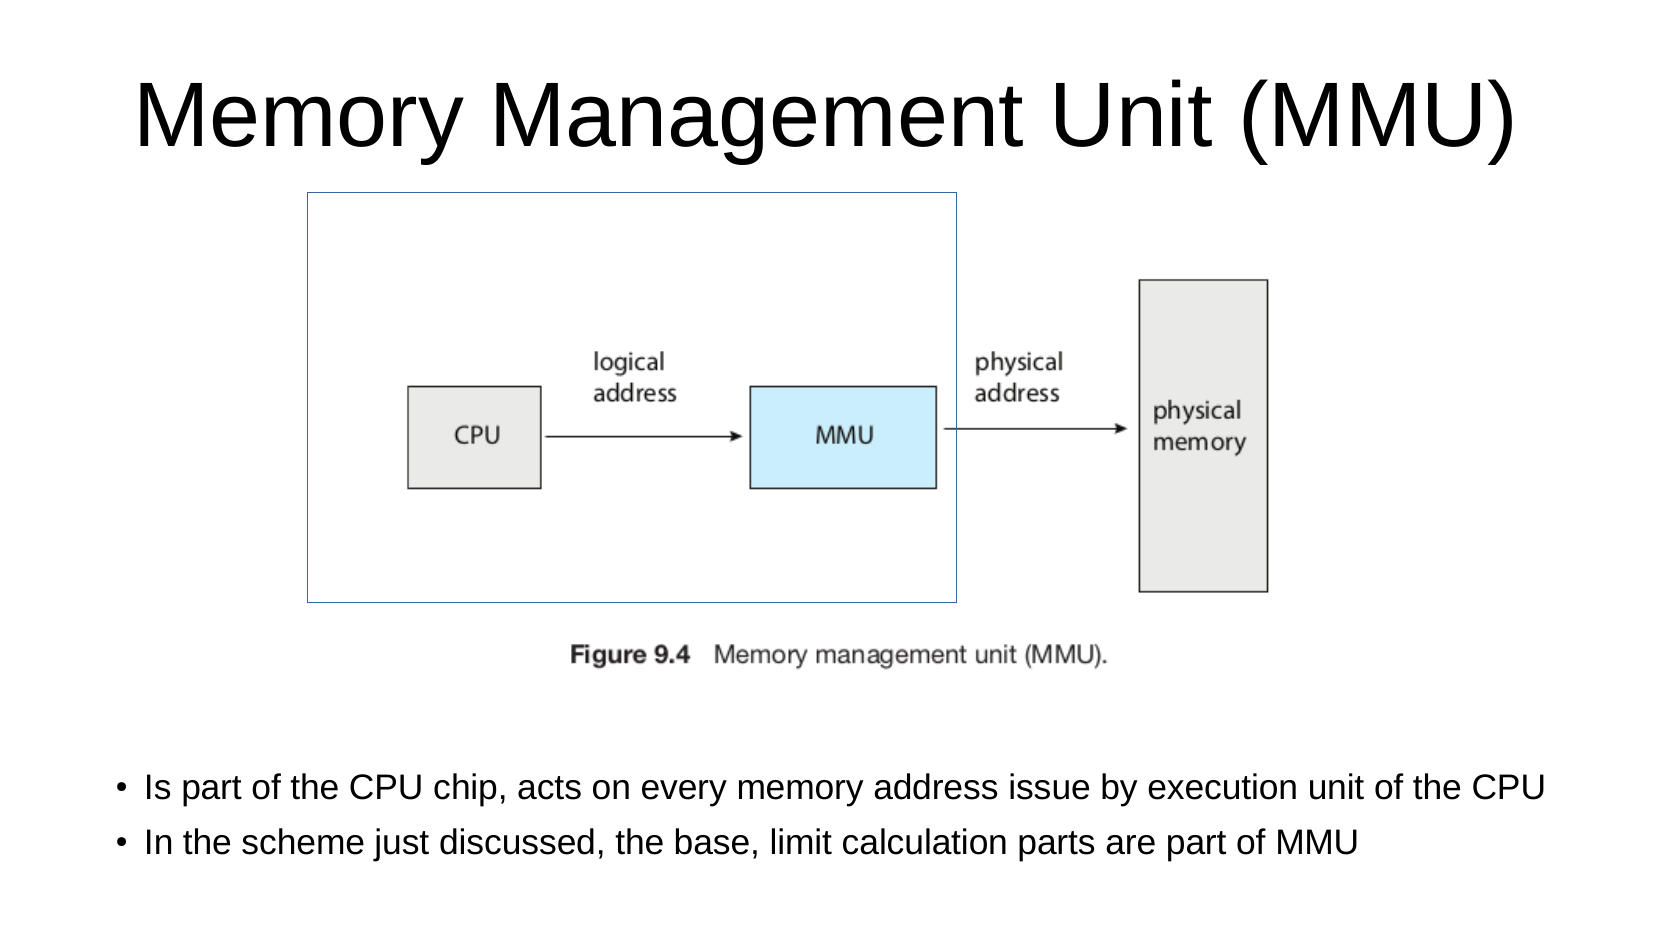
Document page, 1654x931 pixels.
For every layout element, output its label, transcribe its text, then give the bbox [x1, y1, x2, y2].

picture [345, 256, 956, 602]
list Is part of the CPU chip, acts on every memory address issue by execution unit of the CPU In the scheme just discussed, the base, limit calculation parts are part of MMU [106, 767, 1595, 887]
title Memory Management Unit (MMU) [82, 37, 1571, 193]
picture [345, 256, 1328, 690]
